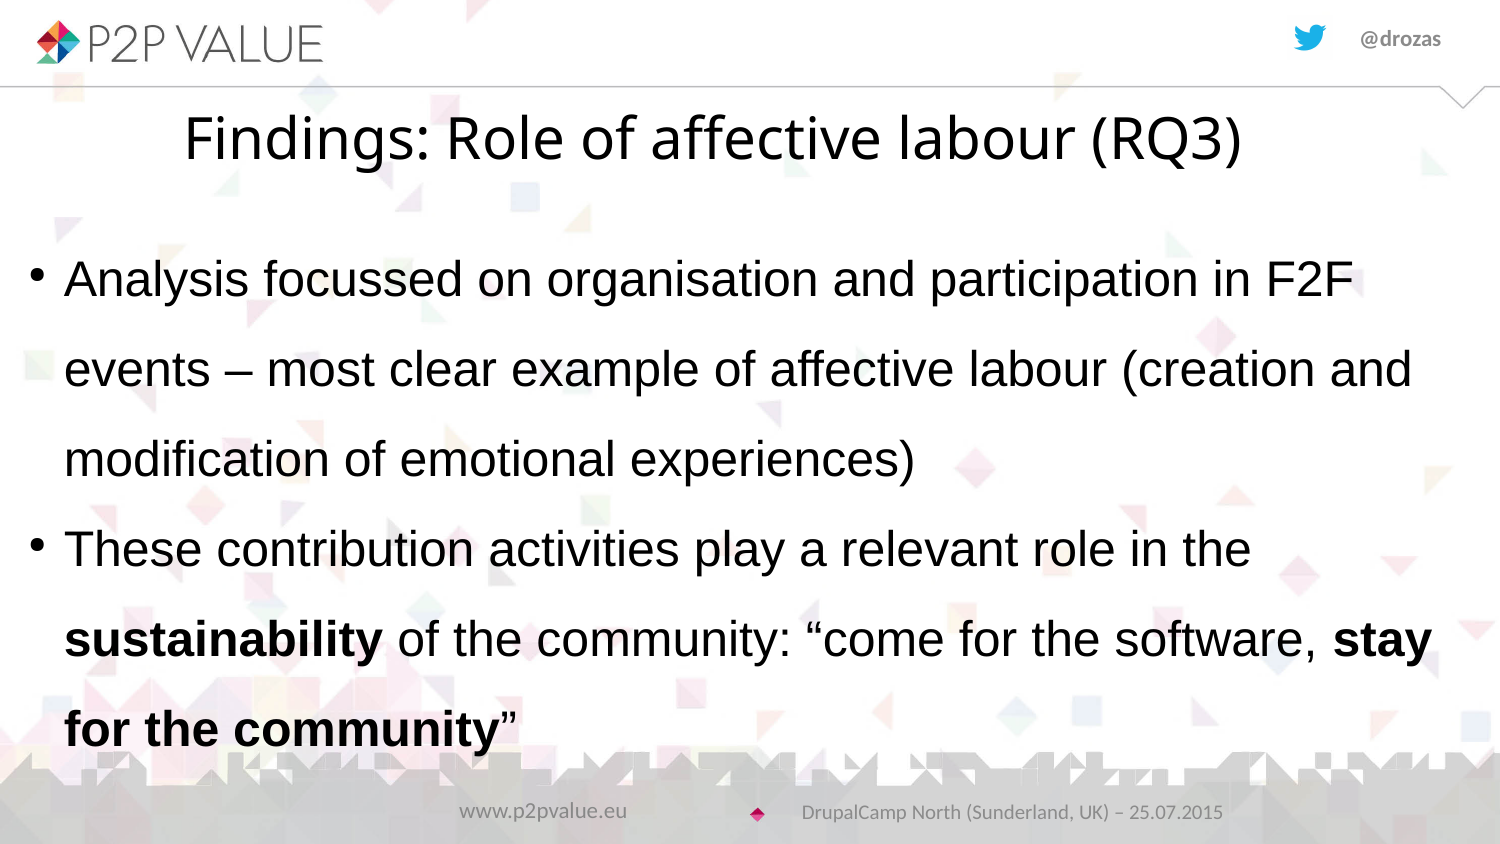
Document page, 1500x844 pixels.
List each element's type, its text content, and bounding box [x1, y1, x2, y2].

text_box DrupalCamp North (Sunderland, UK) – 25.07.2015 [788, 788, 1481, 834]
picture [0, 0, 1500, 844]
text_box @drozas [1333, 15, 1455, 60]
title Findings: Role of affective labour (RQ3) [60, 92, 1366, 181]
text_box www.p2pvalue.eu [453, 789, 672, 829]
subtitle Analysis focussed on organisation and participation in F2F events – most clear example of affective labour (creation and modification of emotional experiences) These contribution activities play a relevant role in the sustainability of the community: “come for the software, stay for the community” [15, 210, 1496, 766]
